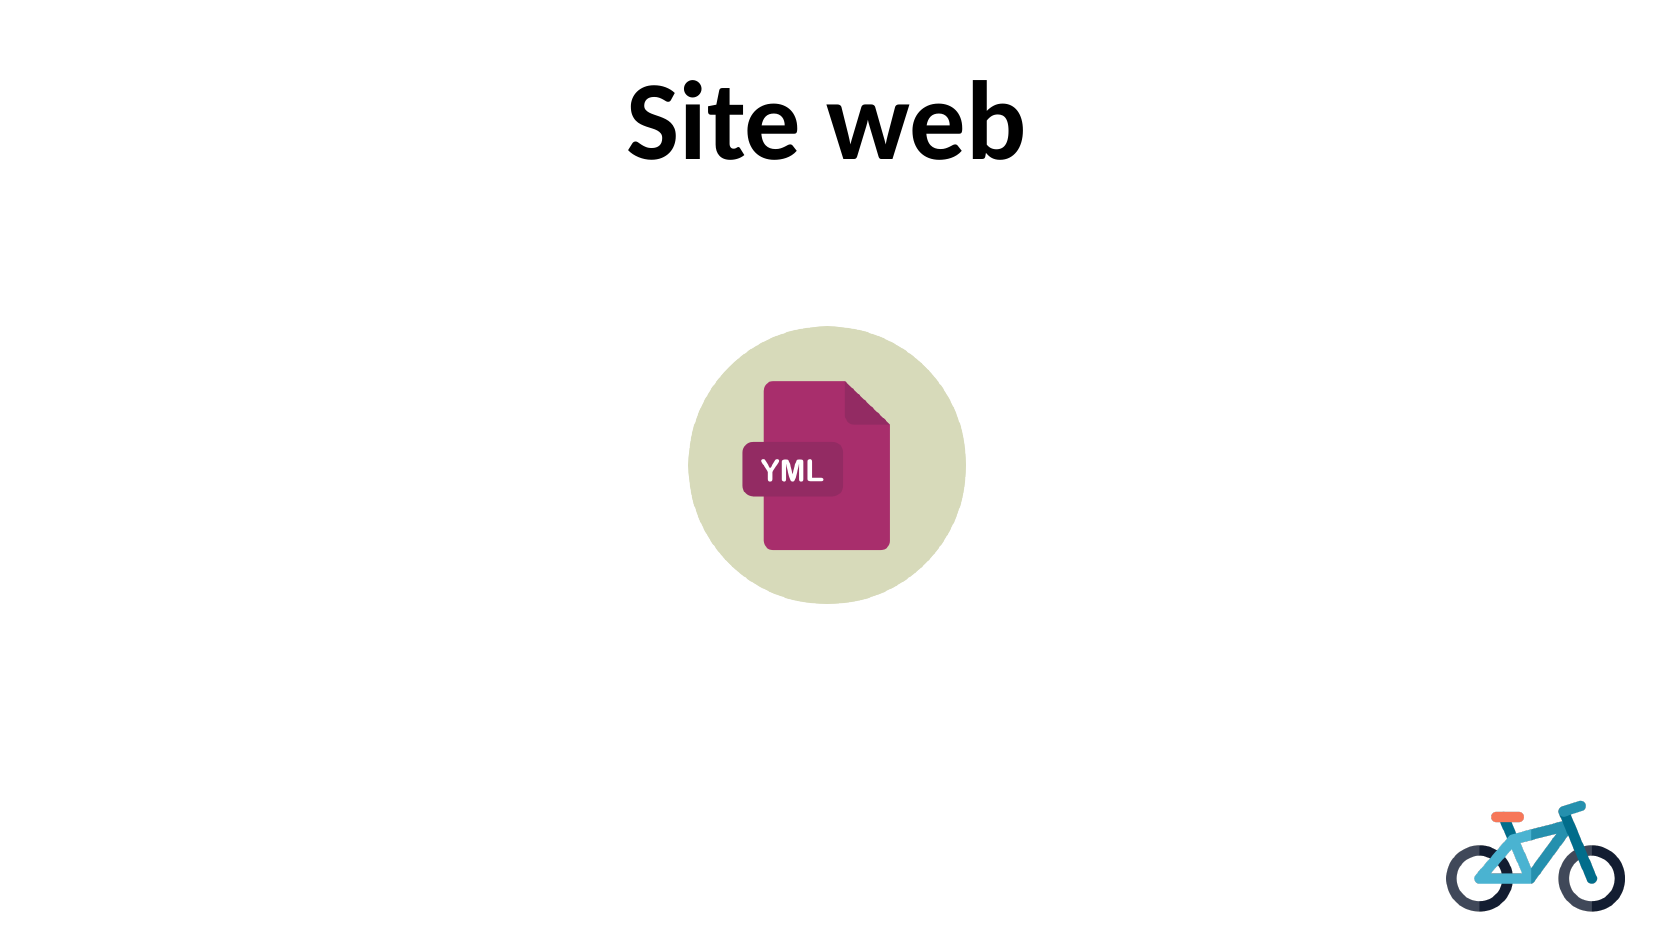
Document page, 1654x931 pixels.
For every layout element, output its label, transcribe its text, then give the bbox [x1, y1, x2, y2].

title Site web [82, 37, 1571, 193]
picture [688, 326, 966, 604]
picture [1446, 767, 1625, 931]
